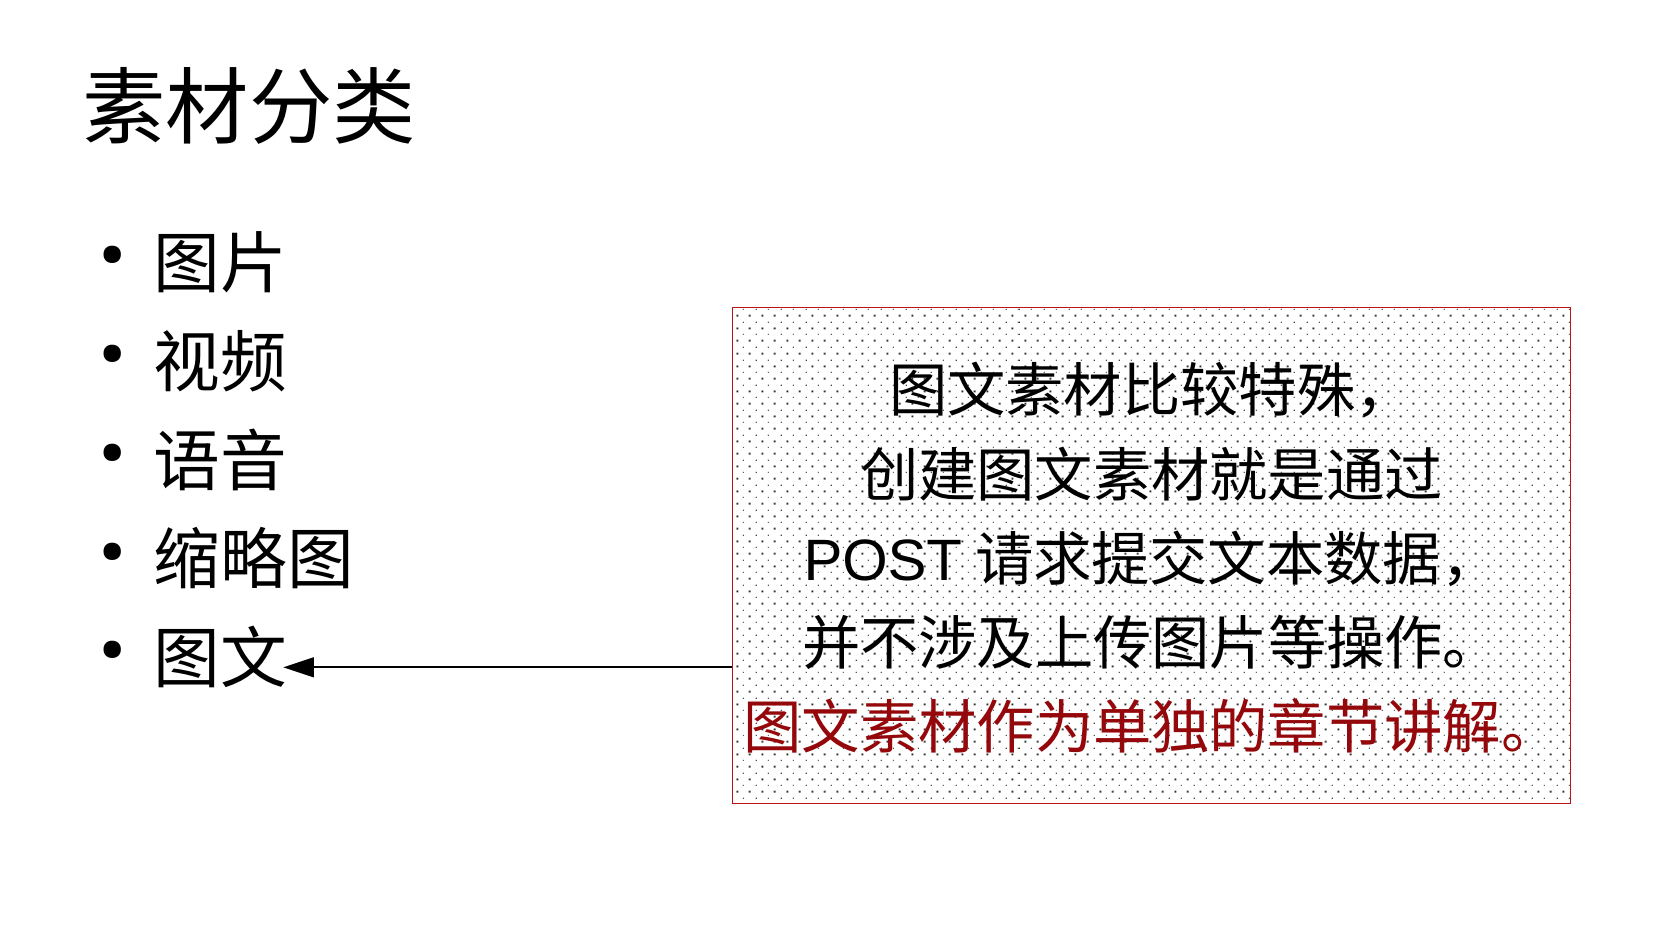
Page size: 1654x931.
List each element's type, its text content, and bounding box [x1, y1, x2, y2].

list 图片 视频 语音 缩略图 图文 [82, 217, 1571, 758]
text_box 图文素材比较特殊， 创建图文素材就是通过 POST请求提交文本数据， 并不涉及上传图片等操作。 图文素材作为单独的章节讲解。 [732, 307, 1571, 804]
title 素材分类 [82, 37, 1571, 166]
